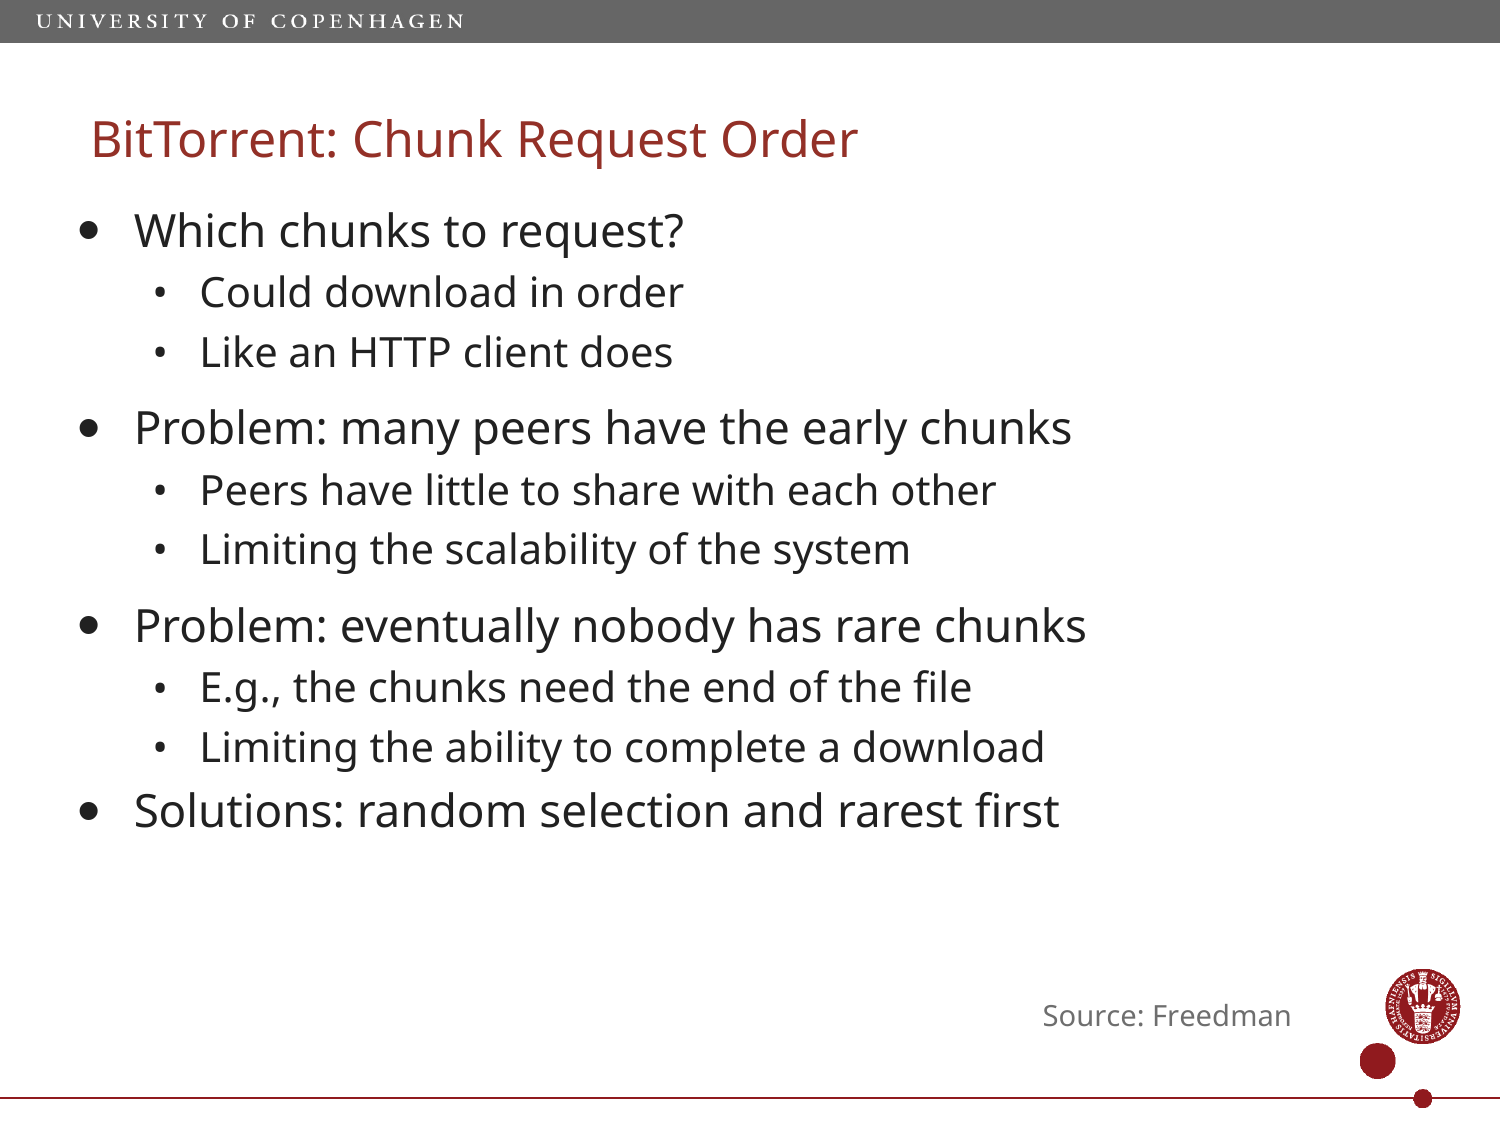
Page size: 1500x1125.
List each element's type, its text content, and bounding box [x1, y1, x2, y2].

list Which chunks to request? Could download in order Like an HTTP client does Problem: many peers have the early chunks Peers have little to share with each other Limiting the scalability of the system Problem: eventually nobody has rare chunks E.g., the chunks need the end of the file Limiting the ability to complete a download Solutions: random selection and rarest first [62, 200, 1463, 1005]
picture [0, 910, 1500, 1122]
text_box Source: Freedman [1027, 989, 1335, 1041]
title BitTorrent: Chunk Request Order [75, 75, 1426, 200]
